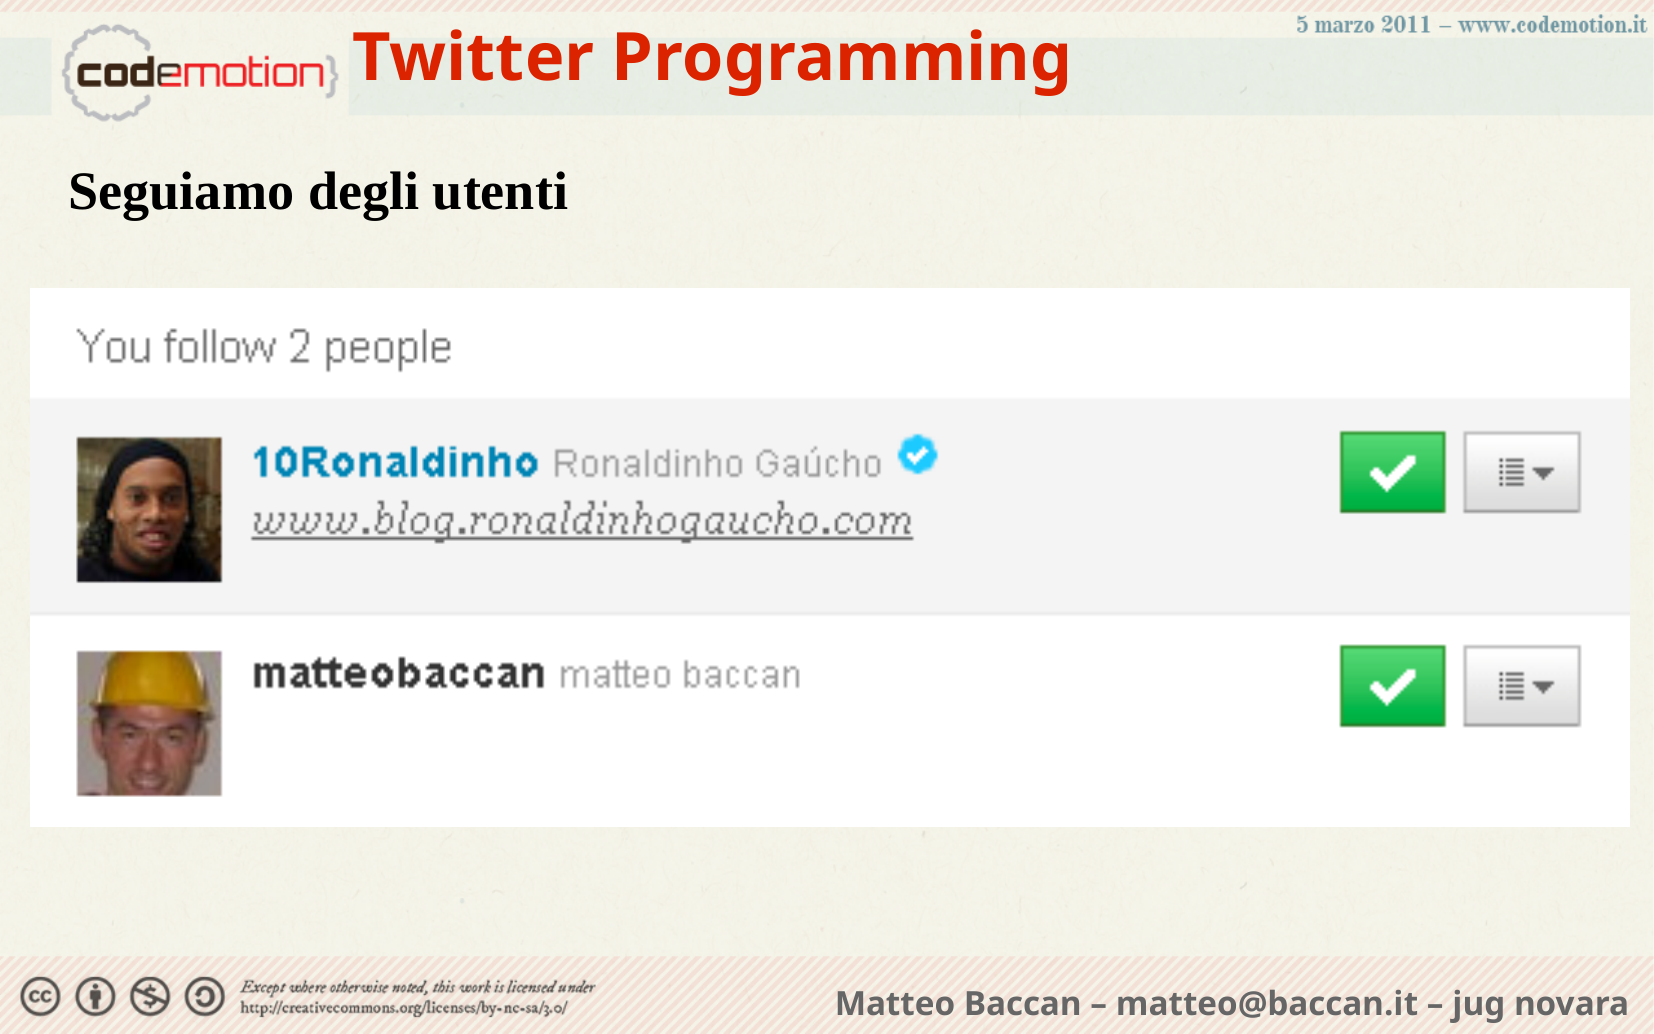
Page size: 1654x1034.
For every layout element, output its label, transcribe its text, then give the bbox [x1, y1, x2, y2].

text_box Seguiamo degli utenti [53, 154, 1609, 288]
picture [0, 0, 1654, 1034]
title Twitter Programming [352, 5, 1609, 103]
